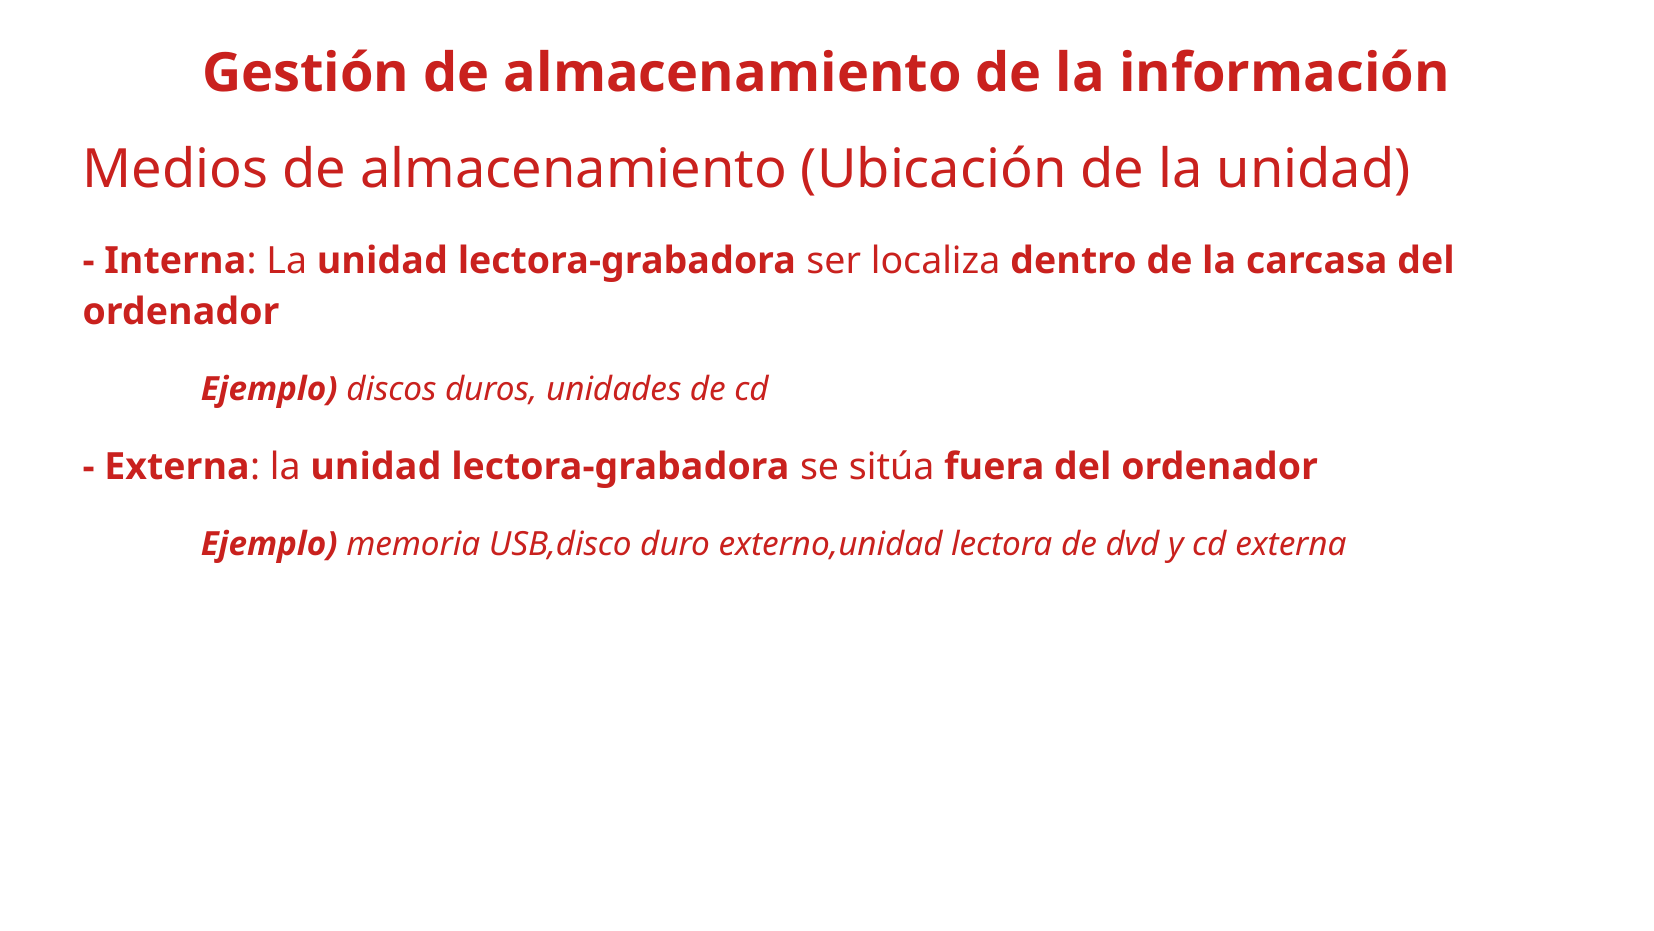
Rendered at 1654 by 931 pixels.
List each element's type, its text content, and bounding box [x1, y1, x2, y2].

title Gestión de almacenamiento de la información [82, 23, 1571, 119]
list Medios de almacenamiento (Ubicación de la unidad) - Interna: La unidad lectora-grabadora ser localiza dentro de la carcasa del ordenador Ejemplo) discos duros, unidades de cd - Externa: la unidad lectora-grabadora se sitúa fuera del ordenador Ejemplo) memoria USB,disco duro externo,unidad lectora de dvd y cd externa [82, 129, 1595, 875]
